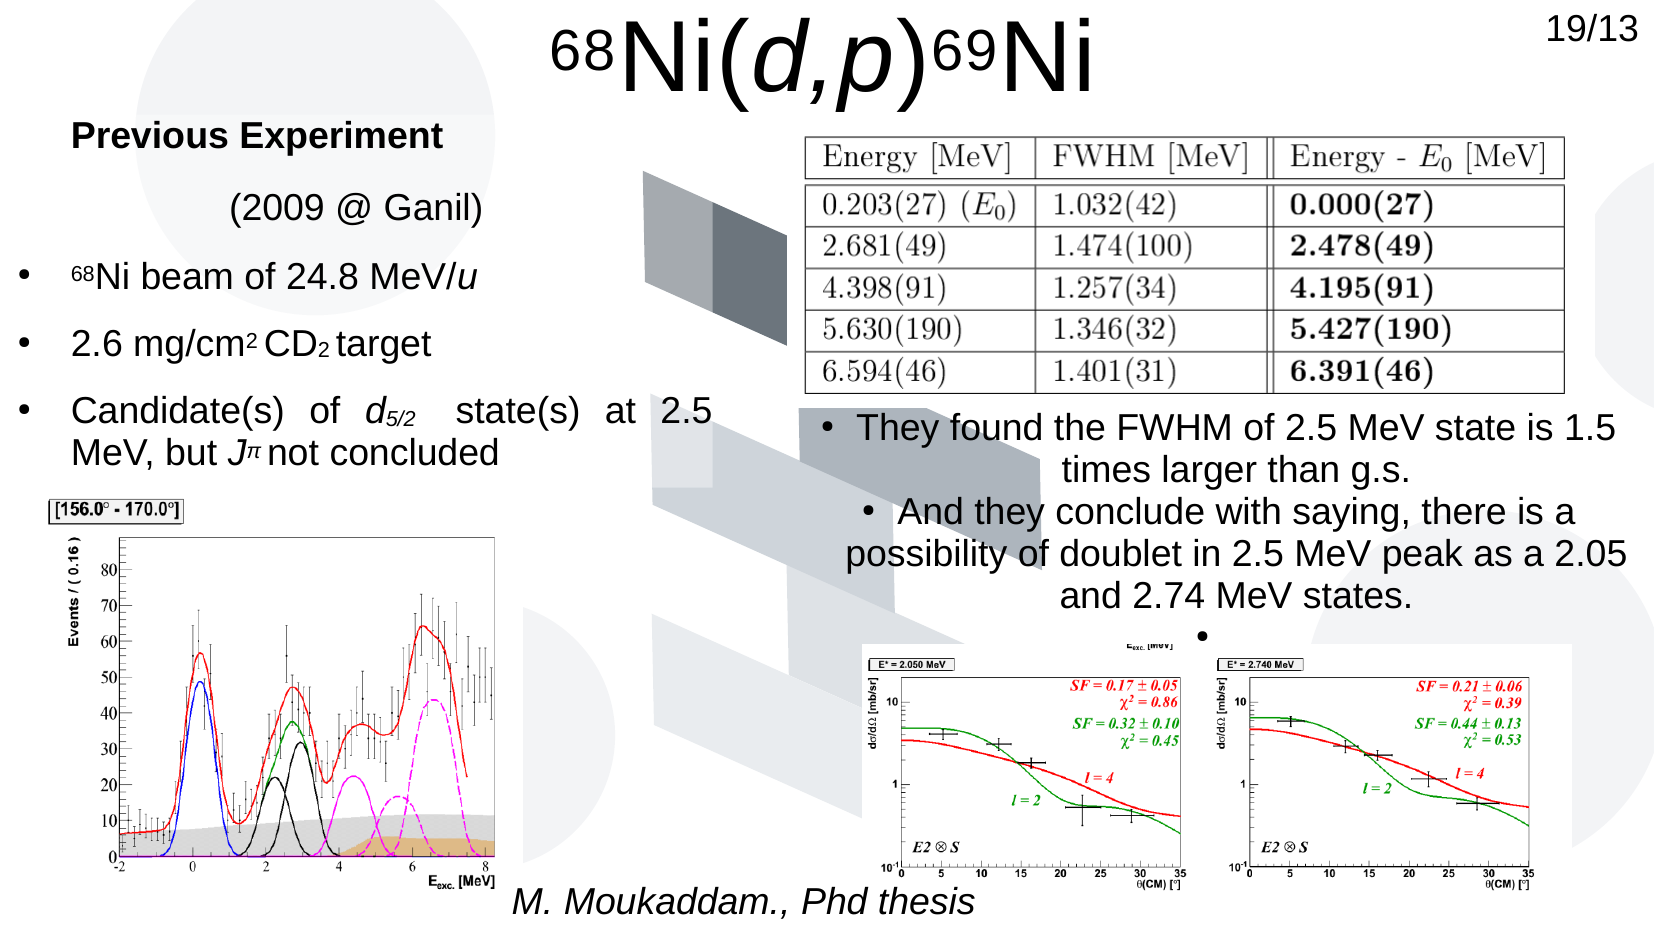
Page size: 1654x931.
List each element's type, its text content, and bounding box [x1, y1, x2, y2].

text_box <number>/13 [1387, 0, 1654, 71]
list Previous Experiment (2009 @ Ganil) 68Ni beam of 24.8 MeV/u 2.6 mg/cm2 CD2 target Candidate(s) of d5/2 state(s) at 2.5 MeV, but Jπ not concluded [0, 114, 713, 488]
text_box M. Moukaddam., Phd thesis [487, 873, 1001, 931]
picture [787, 112, 1595, 399]
title 68Ni(d,p)69Ni [76, 0, 1565, 113]
picture [37, 484, 523, 901]
picture [862, 644, 1572, 901]
text_box They found the FWHM of 2.5 MeV state is 1.5 times larger than g.s. And they conclude with saying, there is a possibility of doublet in 2.5 MeV peak as a 2.05 and 2.74 MeV states. [787, 399, 1651, 751]
